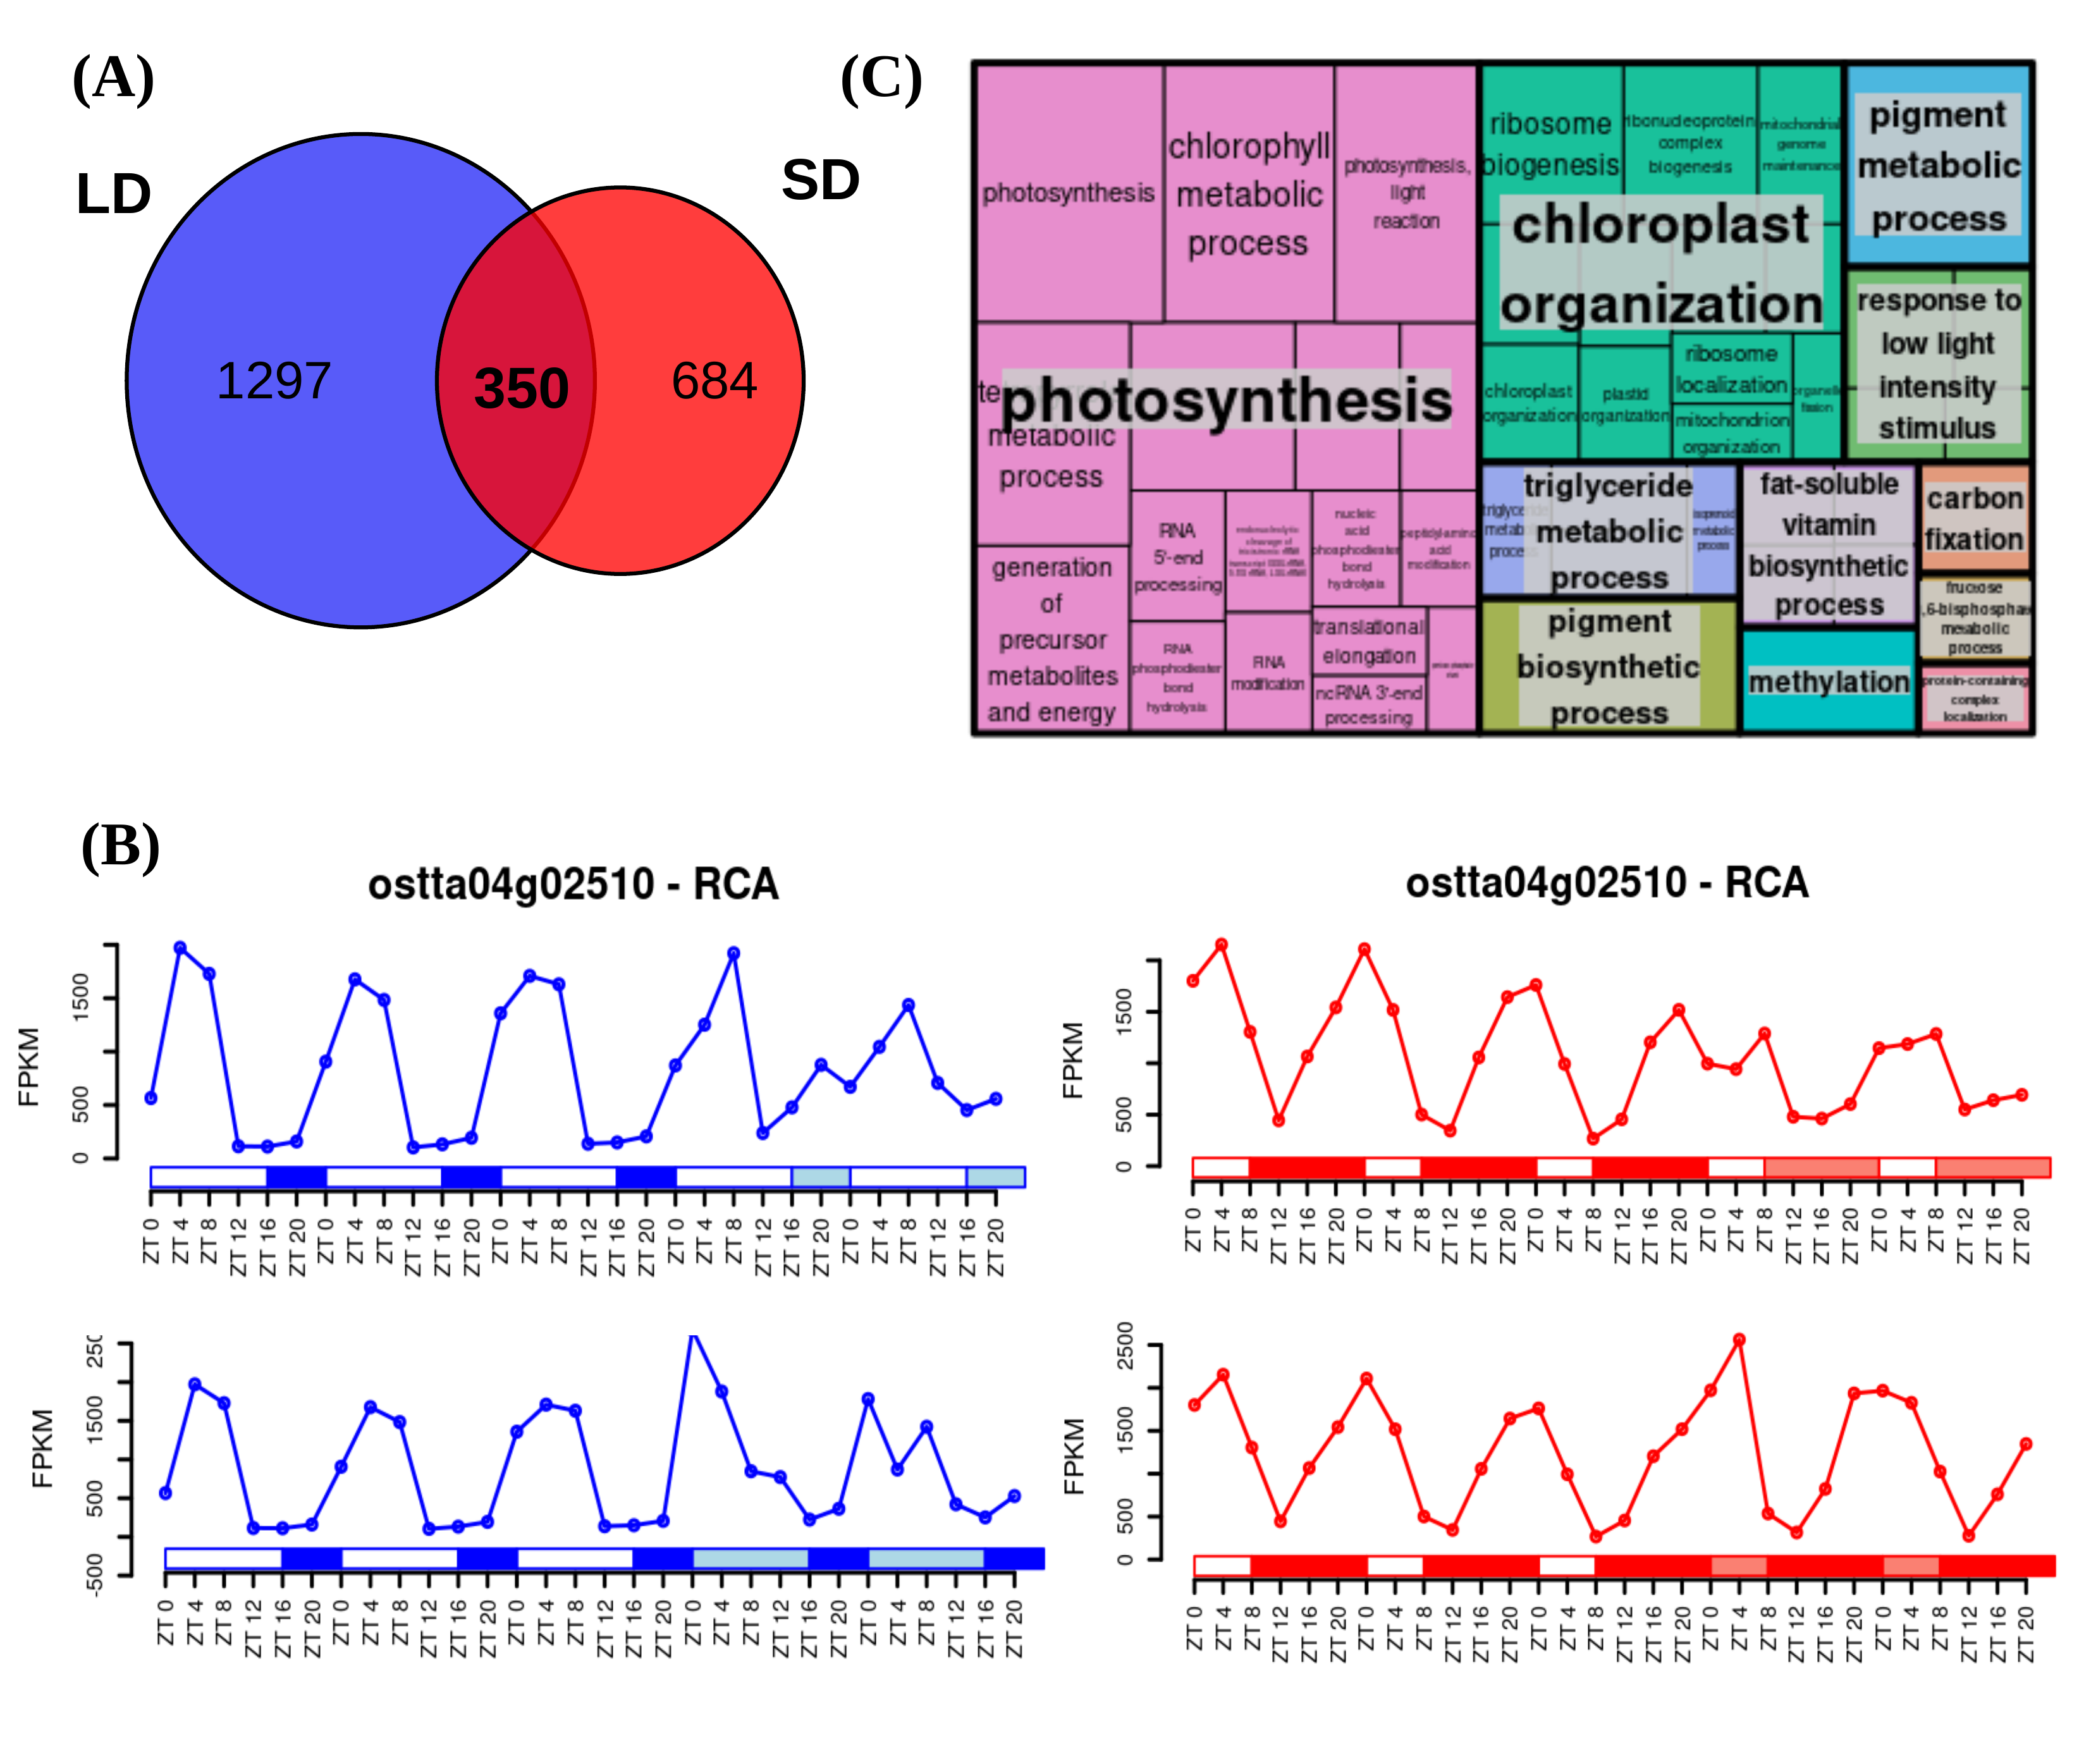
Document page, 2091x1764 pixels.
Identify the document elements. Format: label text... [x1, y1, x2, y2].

text_box 350 [465, 351, 661, 432]
text_box (A) [47, 38, 364, 149]
text_box LD [66, 156, 262, 247]
text_box 684 [661, 346, 858, 427]
picture [929, 16, 2068, 750]
text_box [126, 133, 801, 628]
picture [16, 828, 2090, 1720]
text_box SD [771, 142, 968, 233]
text_box 1297 [207, 346, 403, 427]
text_box (C) [816, 38, 1132, 149]
text_box (B) [56, 806, 443, 941]
